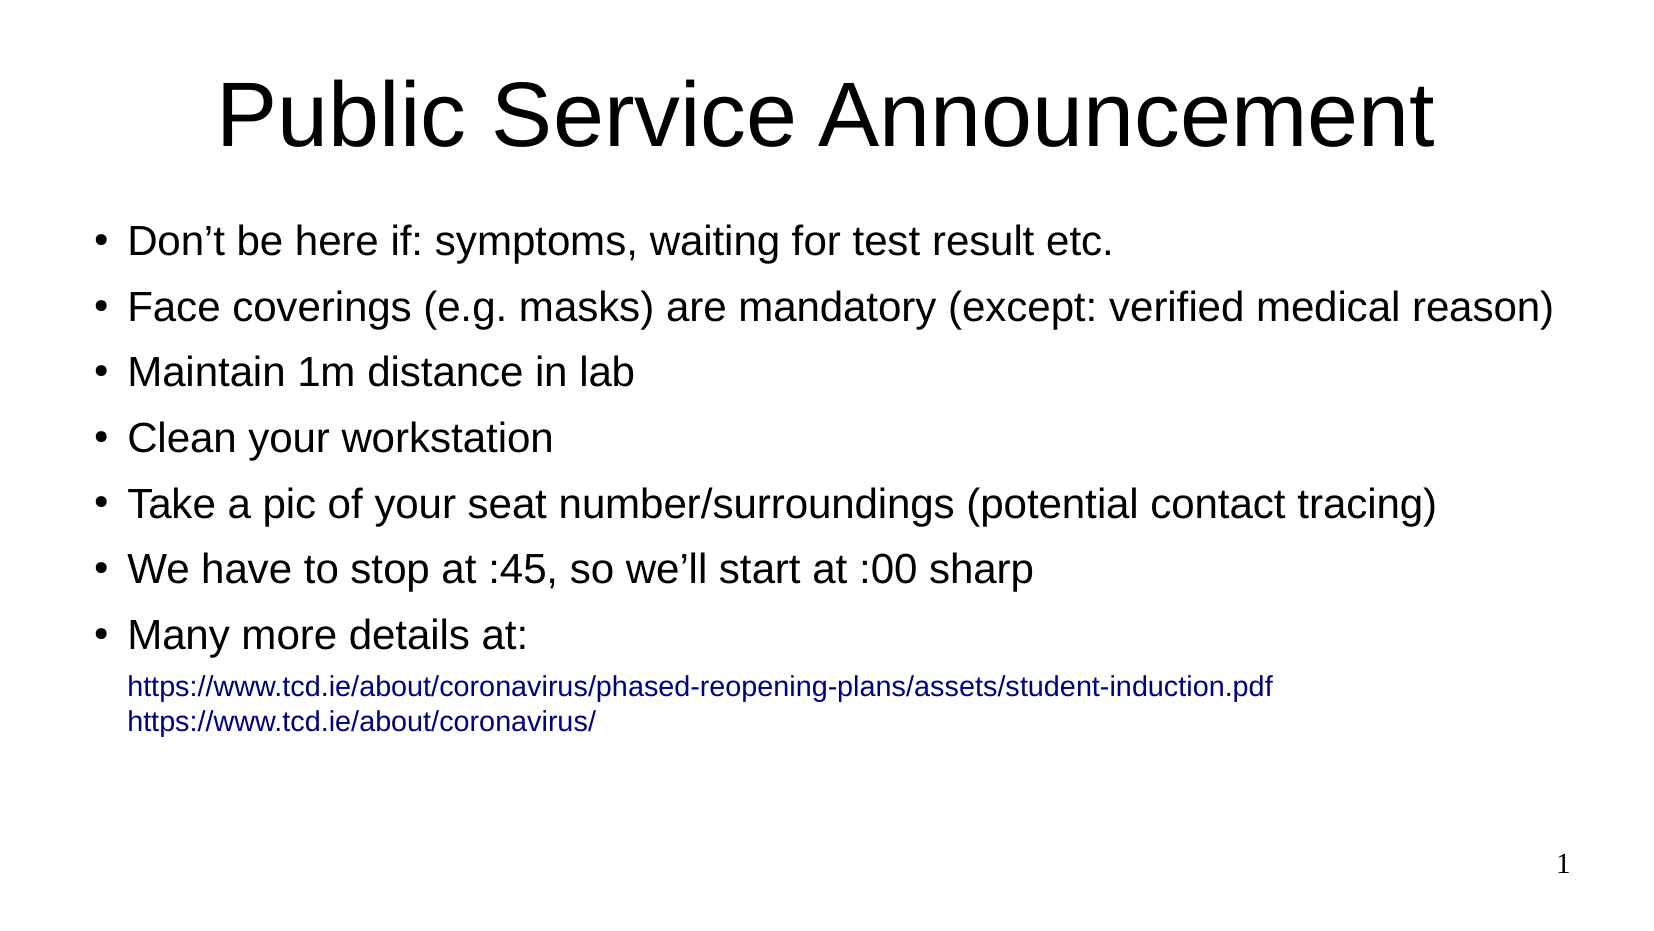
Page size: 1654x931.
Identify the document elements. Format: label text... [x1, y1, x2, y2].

title Public Service Announcement [82, 37, 1571, 193]
list Don’t be here if: symptoms, waiting for test result etc. Face coverings (e.g. masks) are mandatory (except: verified medical reason) Maintain 1m distance in lab Clean your workstation Take a pic of your seat number/surroundings (potential contact tracing) We have to stop at :45, so we’ll start at :00 sharp Many more details at: https://www.tcd.ie/about/coronavirus/phased-reopening-plans/assets/student-induction.pdf https://www.tcd.ie/about/coronavirus/ [82, 217, 1571, 758]
